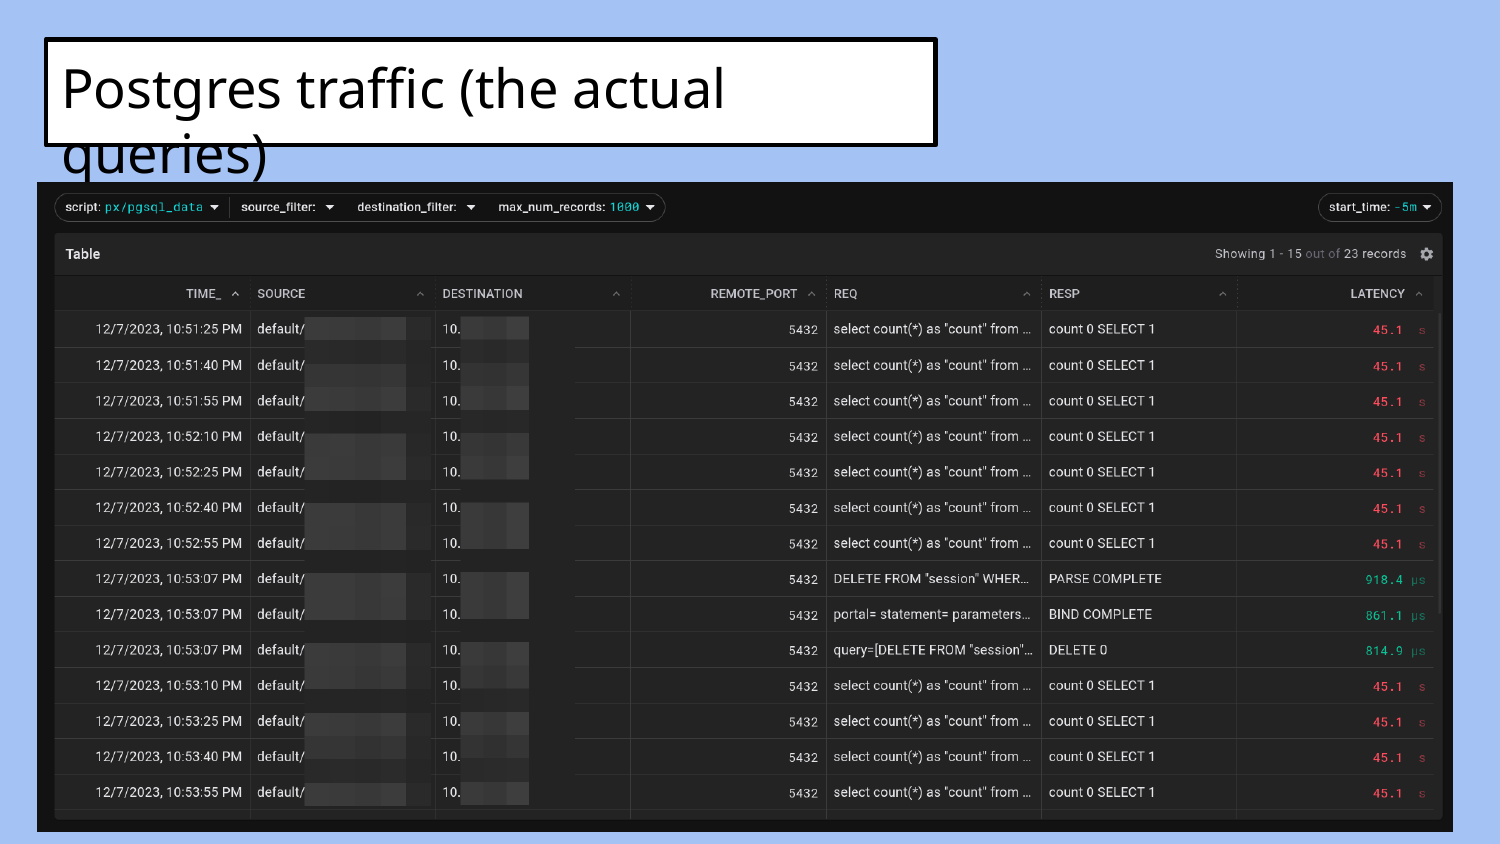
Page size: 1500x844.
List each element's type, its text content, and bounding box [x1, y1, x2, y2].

text_box Postgres traffic (the actual queries) [46, 39, 936, 146]
picture [37, 182, 1453, 832]
